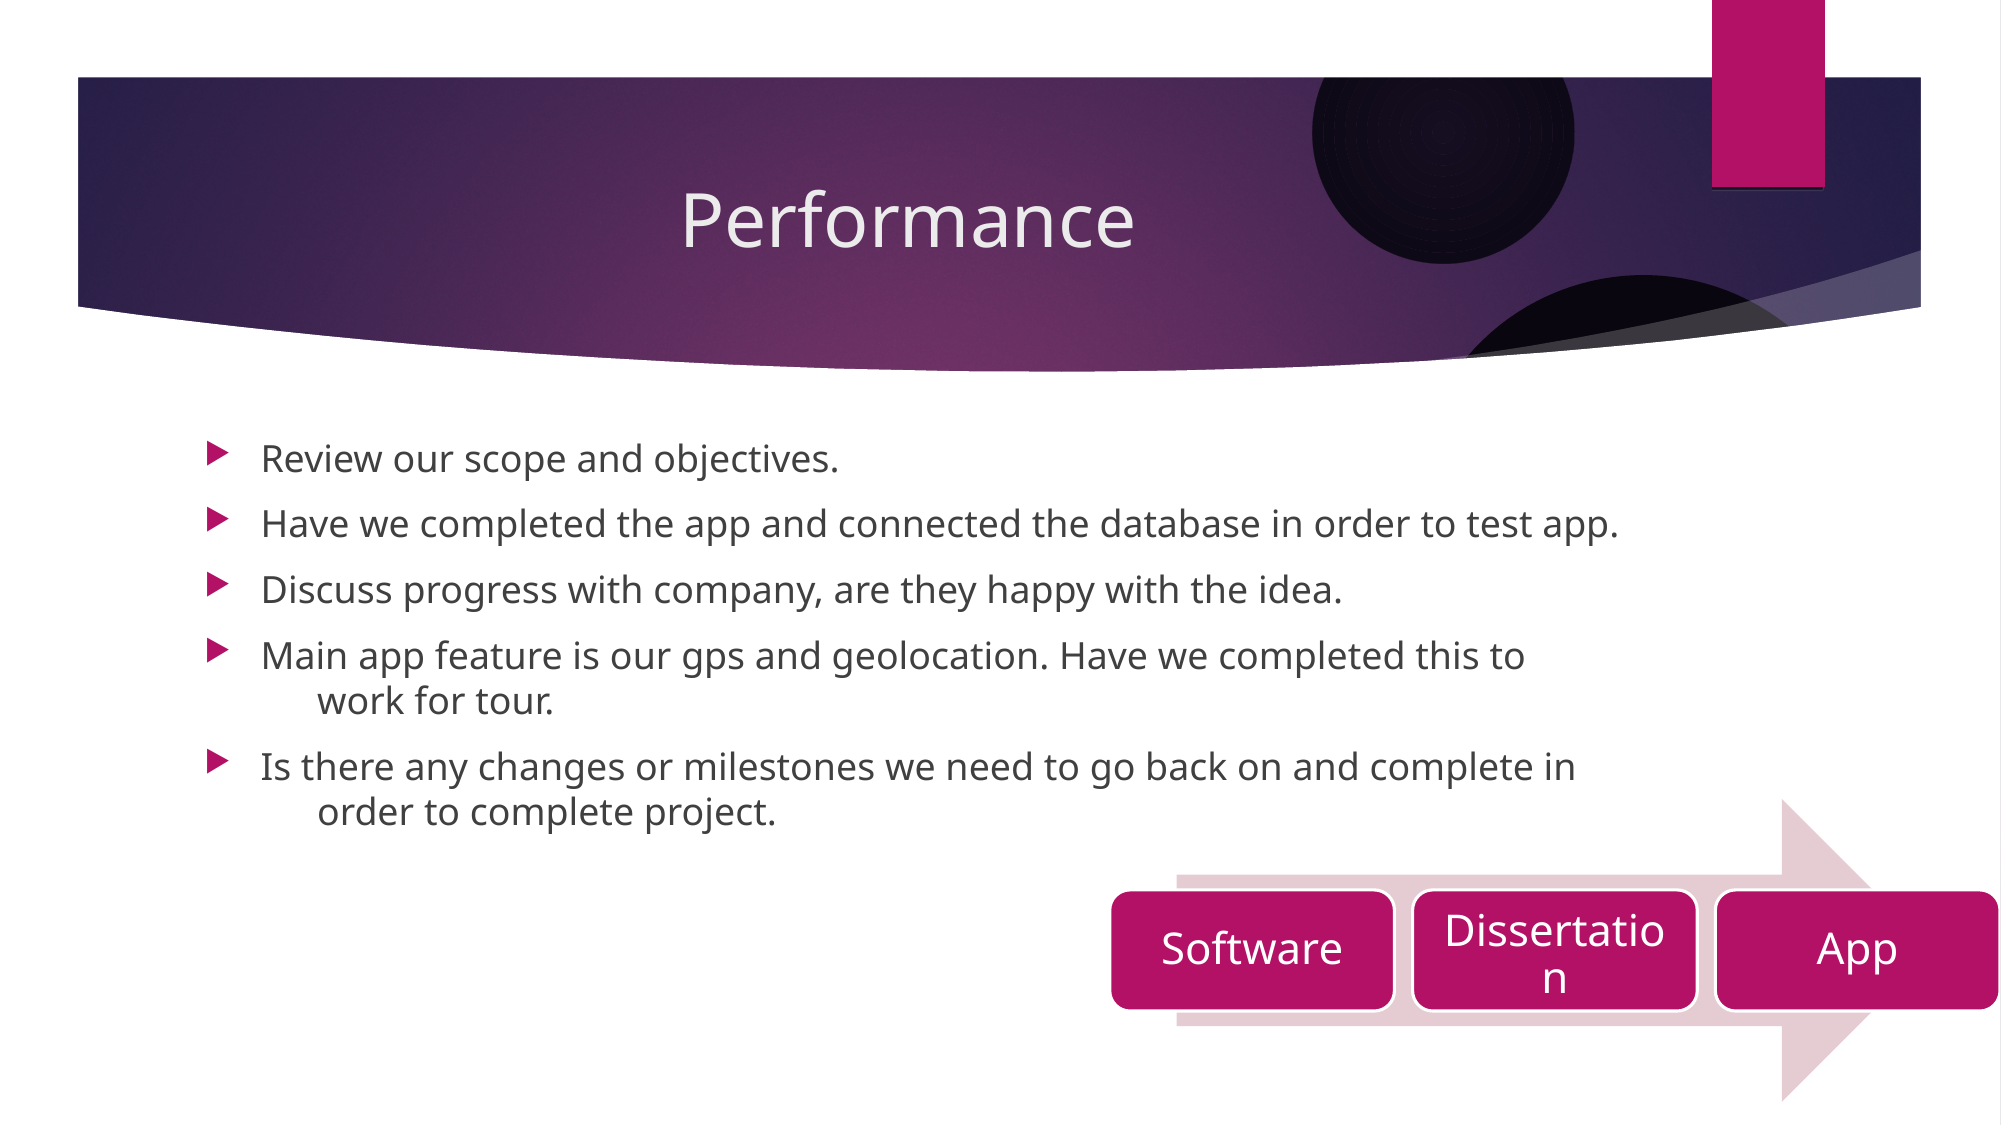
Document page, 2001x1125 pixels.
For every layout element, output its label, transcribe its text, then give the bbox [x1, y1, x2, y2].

title Performance [189, 159, 1627, 276]
text_box App [1715, 889, 2000, 1012]
text_box Software [1109, 889, 1395, 1012]
text_box Dissertation [1412, 889, 1698, 1012]
list Review our scope and objectives. Have we completed the app and connected the database in order to test app. Discuss progress with company, are they happy with the idea. Main app feature is our gps and geolocation. Have we completed this to work for tour. Is there any changes or milestones we need to go back on and complete in order to complete project. [189, 427, 1638, 988]
text_box [1176, 799, 1872, 1102]
